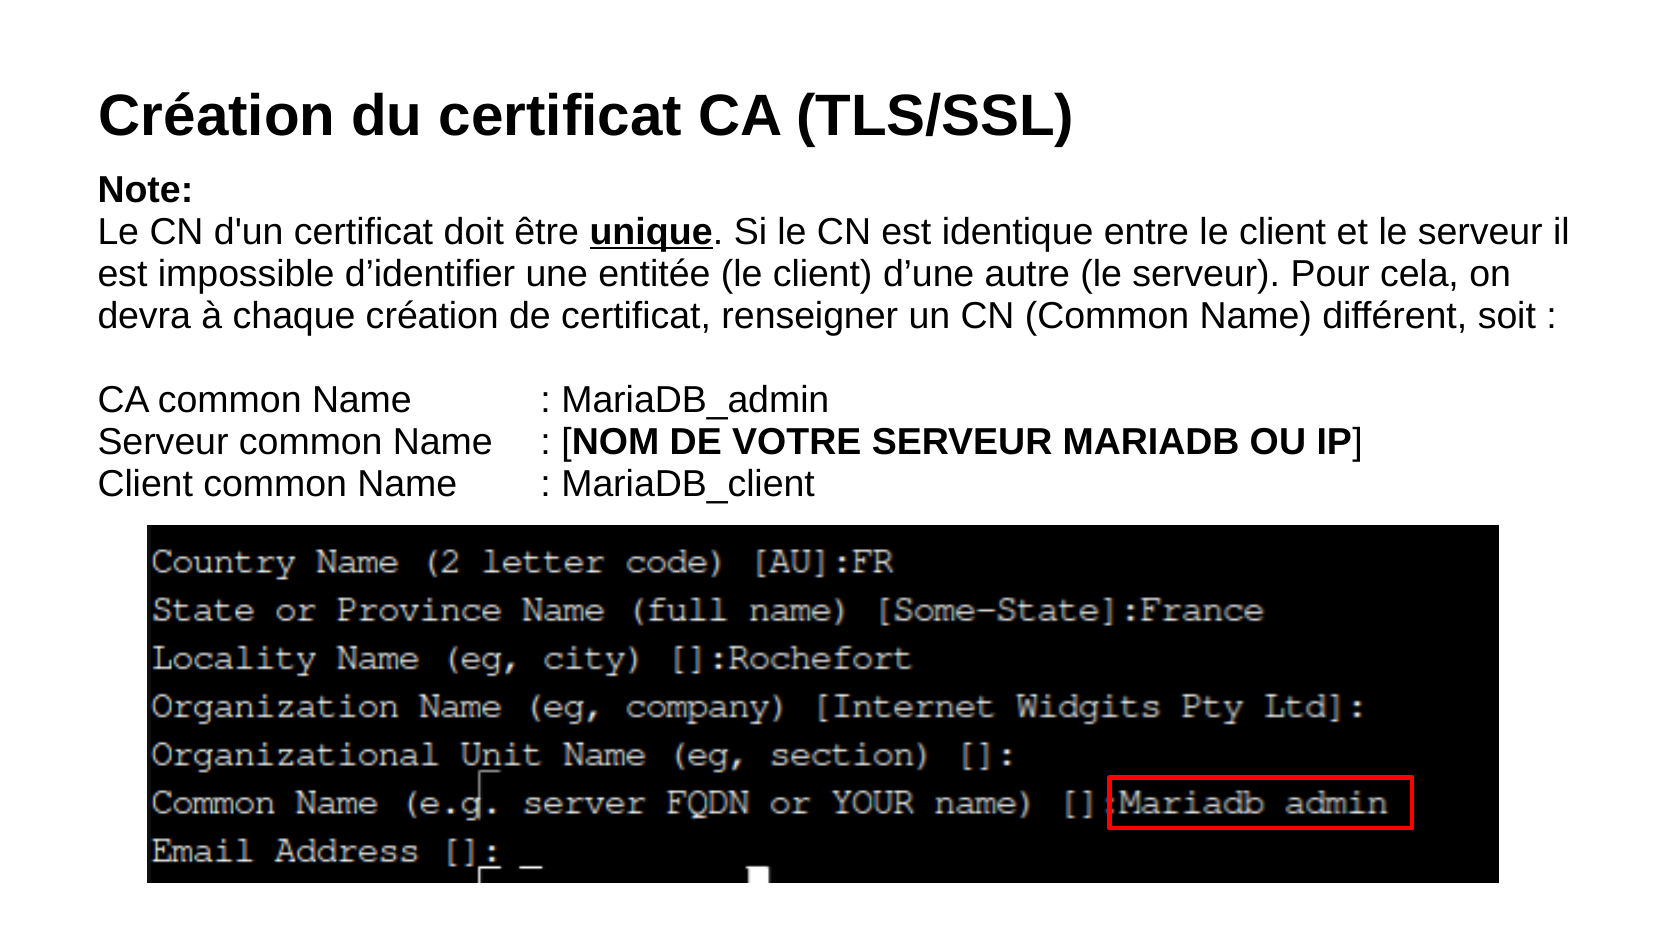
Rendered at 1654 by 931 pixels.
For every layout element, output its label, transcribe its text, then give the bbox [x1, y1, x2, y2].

title Création du certificat CA (TLS/SSL) [82, 37, 1571, 193]
picture [147, 525, 1499, 883]
text_box Note: Le CN d'un certificat doit être unique. Si le CN est identique entre le client et le serveur il est impossible d’identifier une entitée (le client) d’une autre (le serveur). Pour cela, on devra à chaque création de certificat, renseigner un CN (Common Name) différent, soit : CA common Name : MariaDB_admin Serveur common Name : [NOM DE VOTRE SERVEUR MARIADB OU IP] Client common Name : MariaDB_client [82, 161, 1619, 638]
